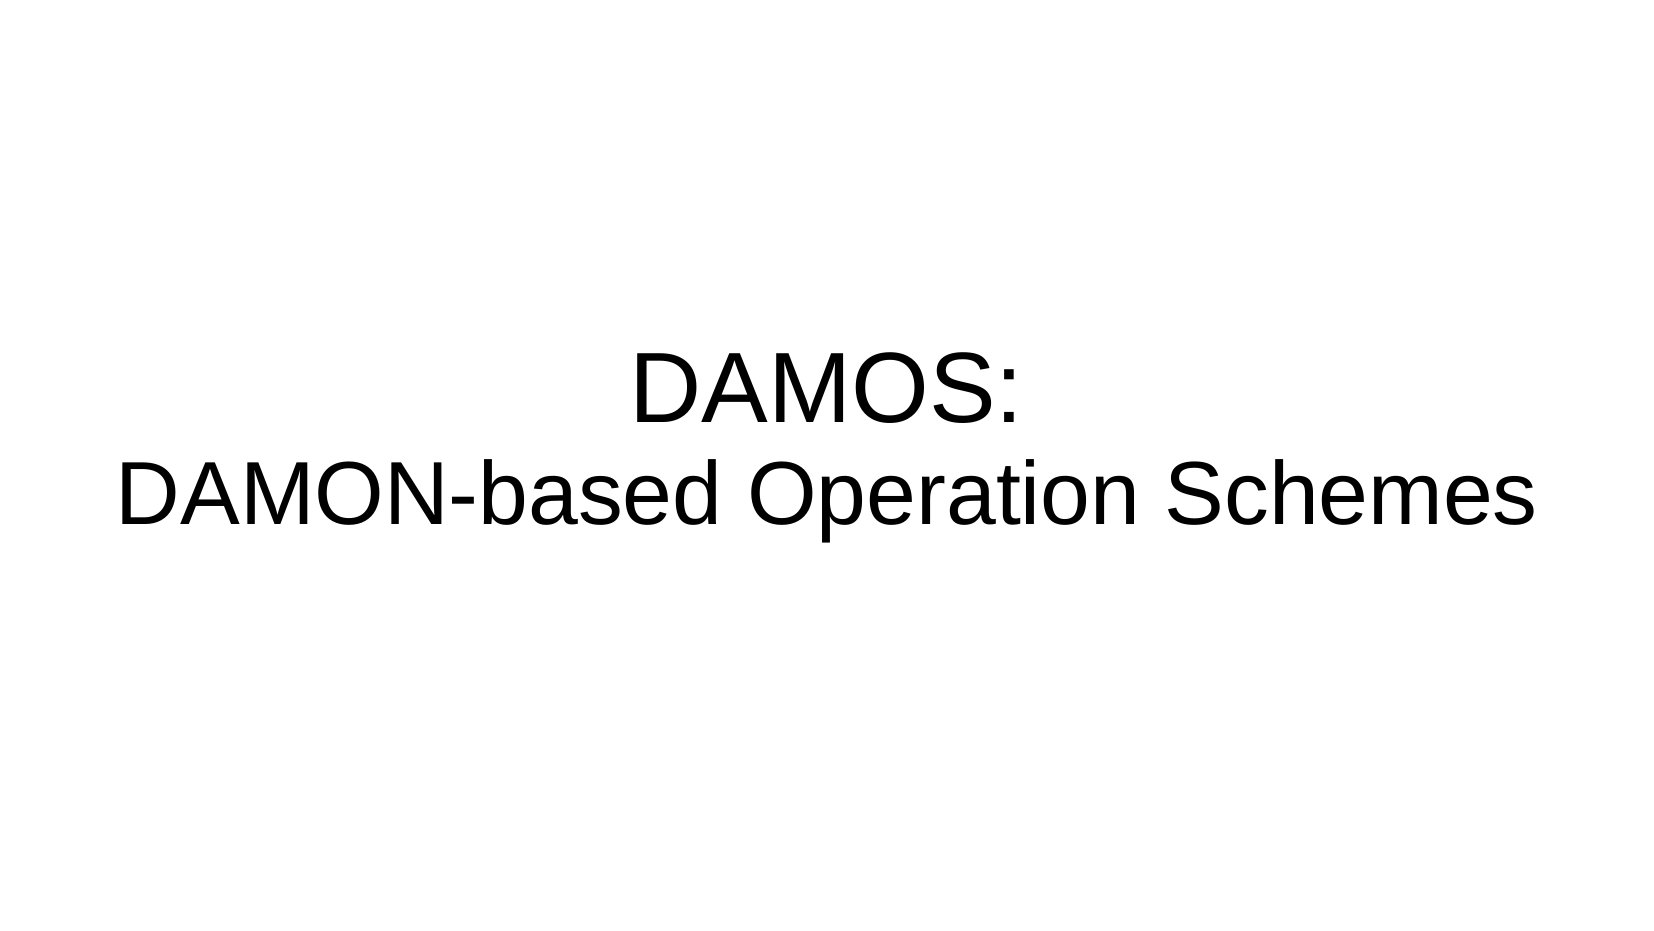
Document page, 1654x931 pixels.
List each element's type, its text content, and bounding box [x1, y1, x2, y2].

text_box DAMOS: DAMON-based Operation Schemes [82, 108, 1571, 767]
